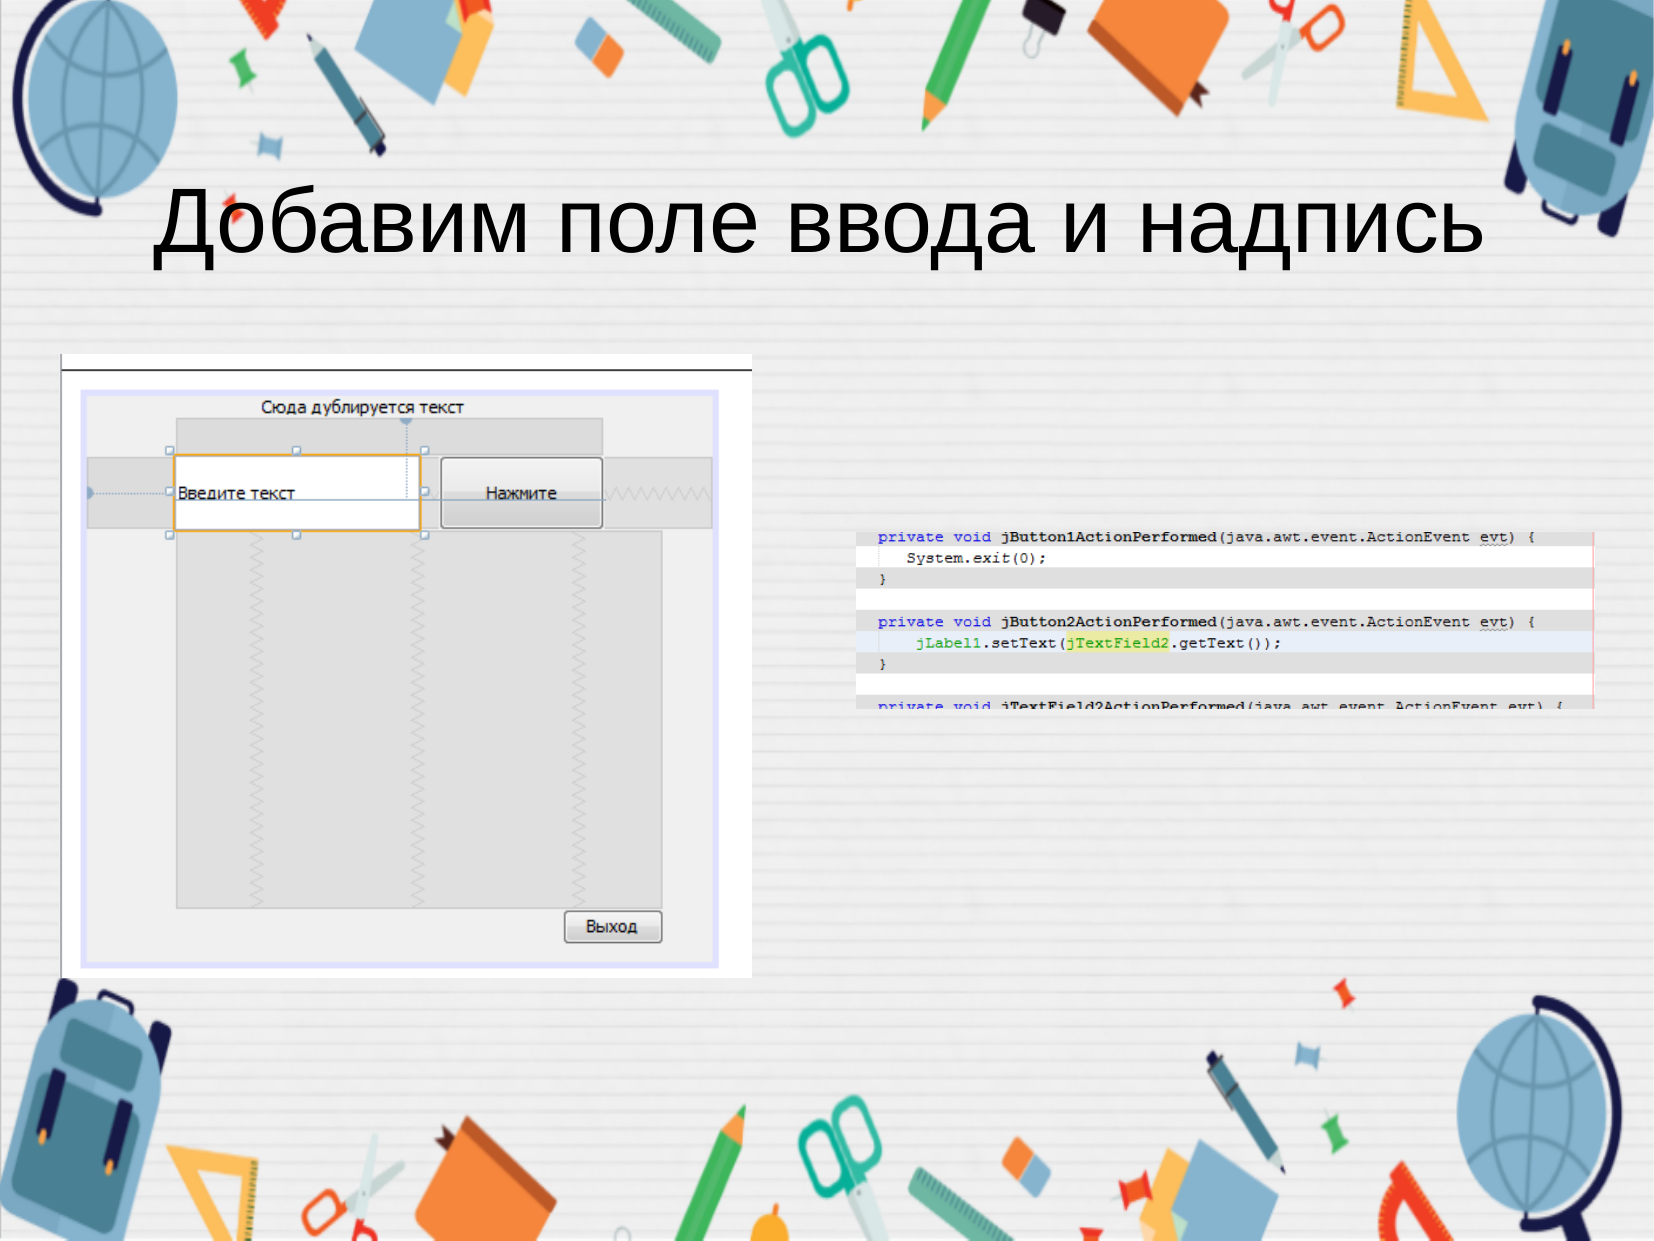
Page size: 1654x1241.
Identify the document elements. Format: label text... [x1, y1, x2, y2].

title Добавим поле ввода и надпись [76, 117, 1565, 325]
picture [0, 0, 1654, 1241]
